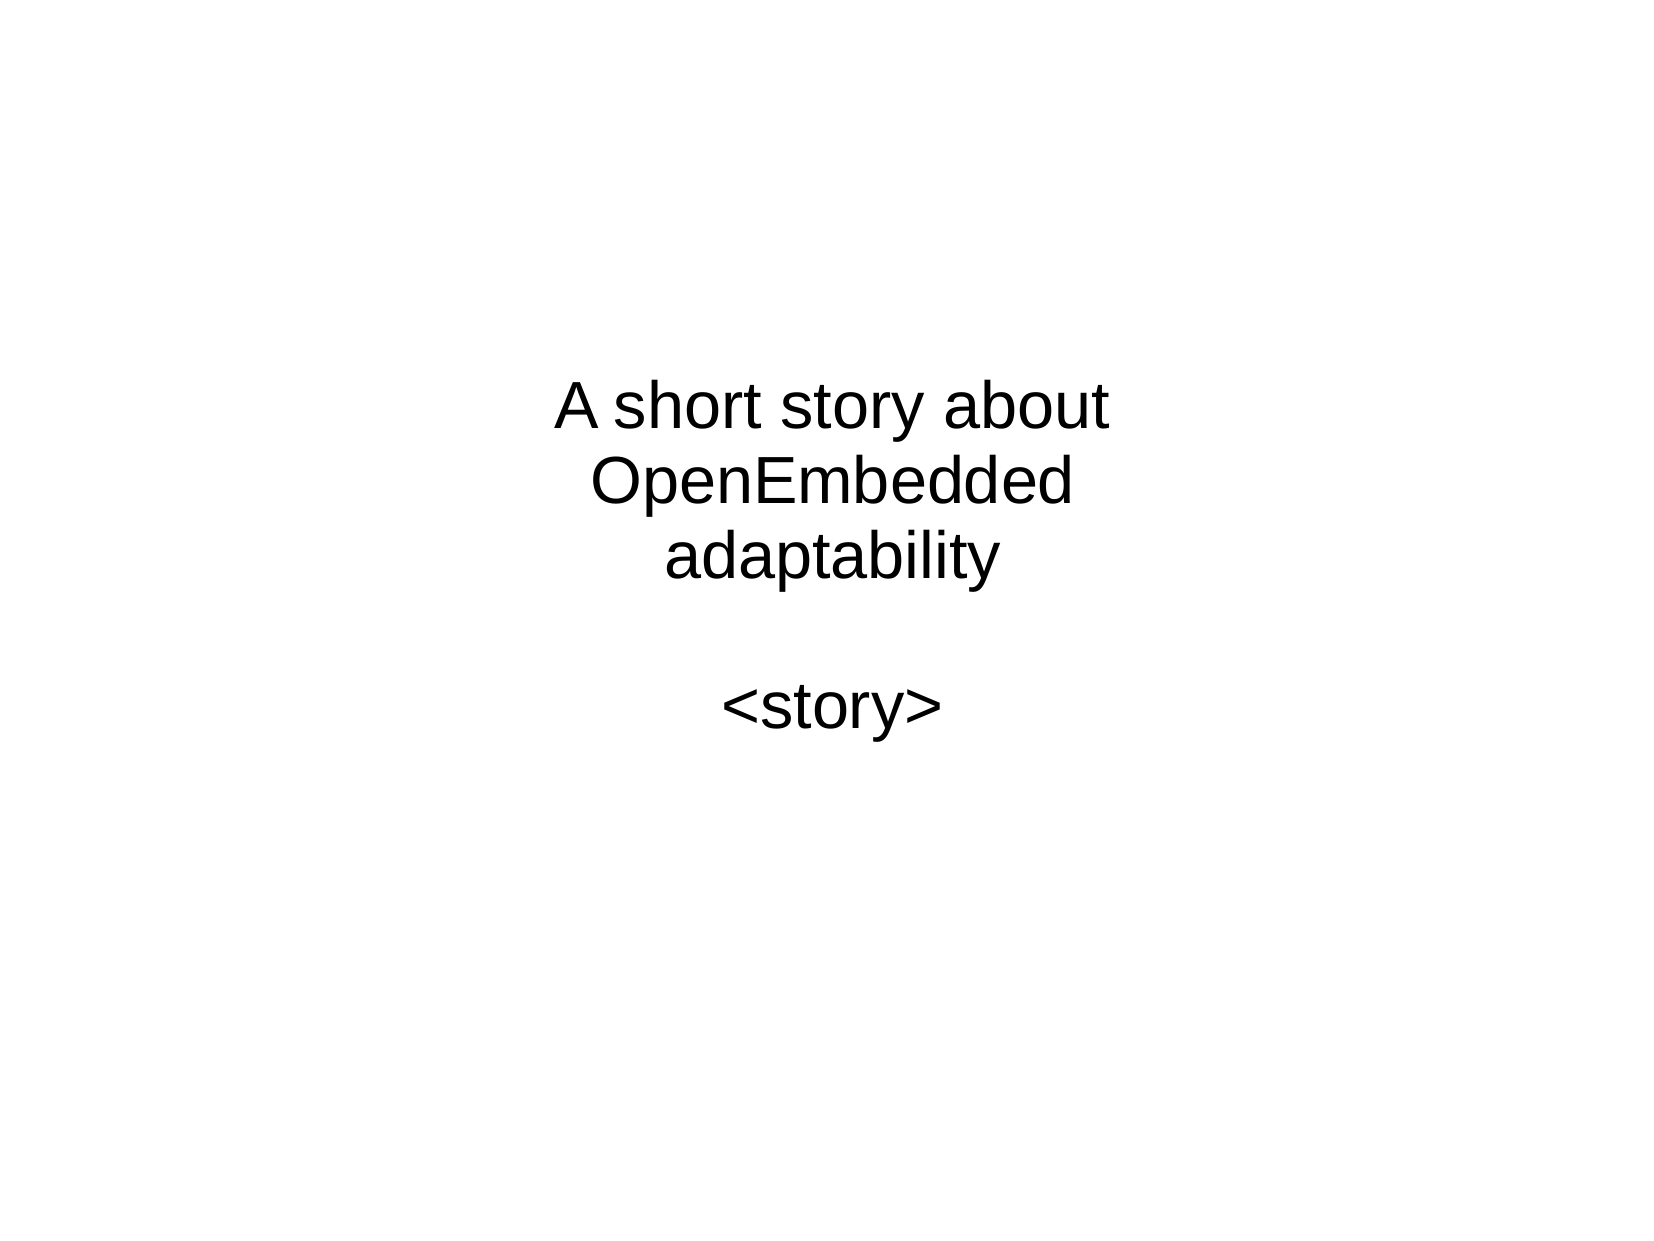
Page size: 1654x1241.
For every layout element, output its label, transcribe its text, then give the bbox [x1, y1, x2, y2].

text_box A short story about OpenEmbedded adaptability <story> [88, 153, 1577, 958]
